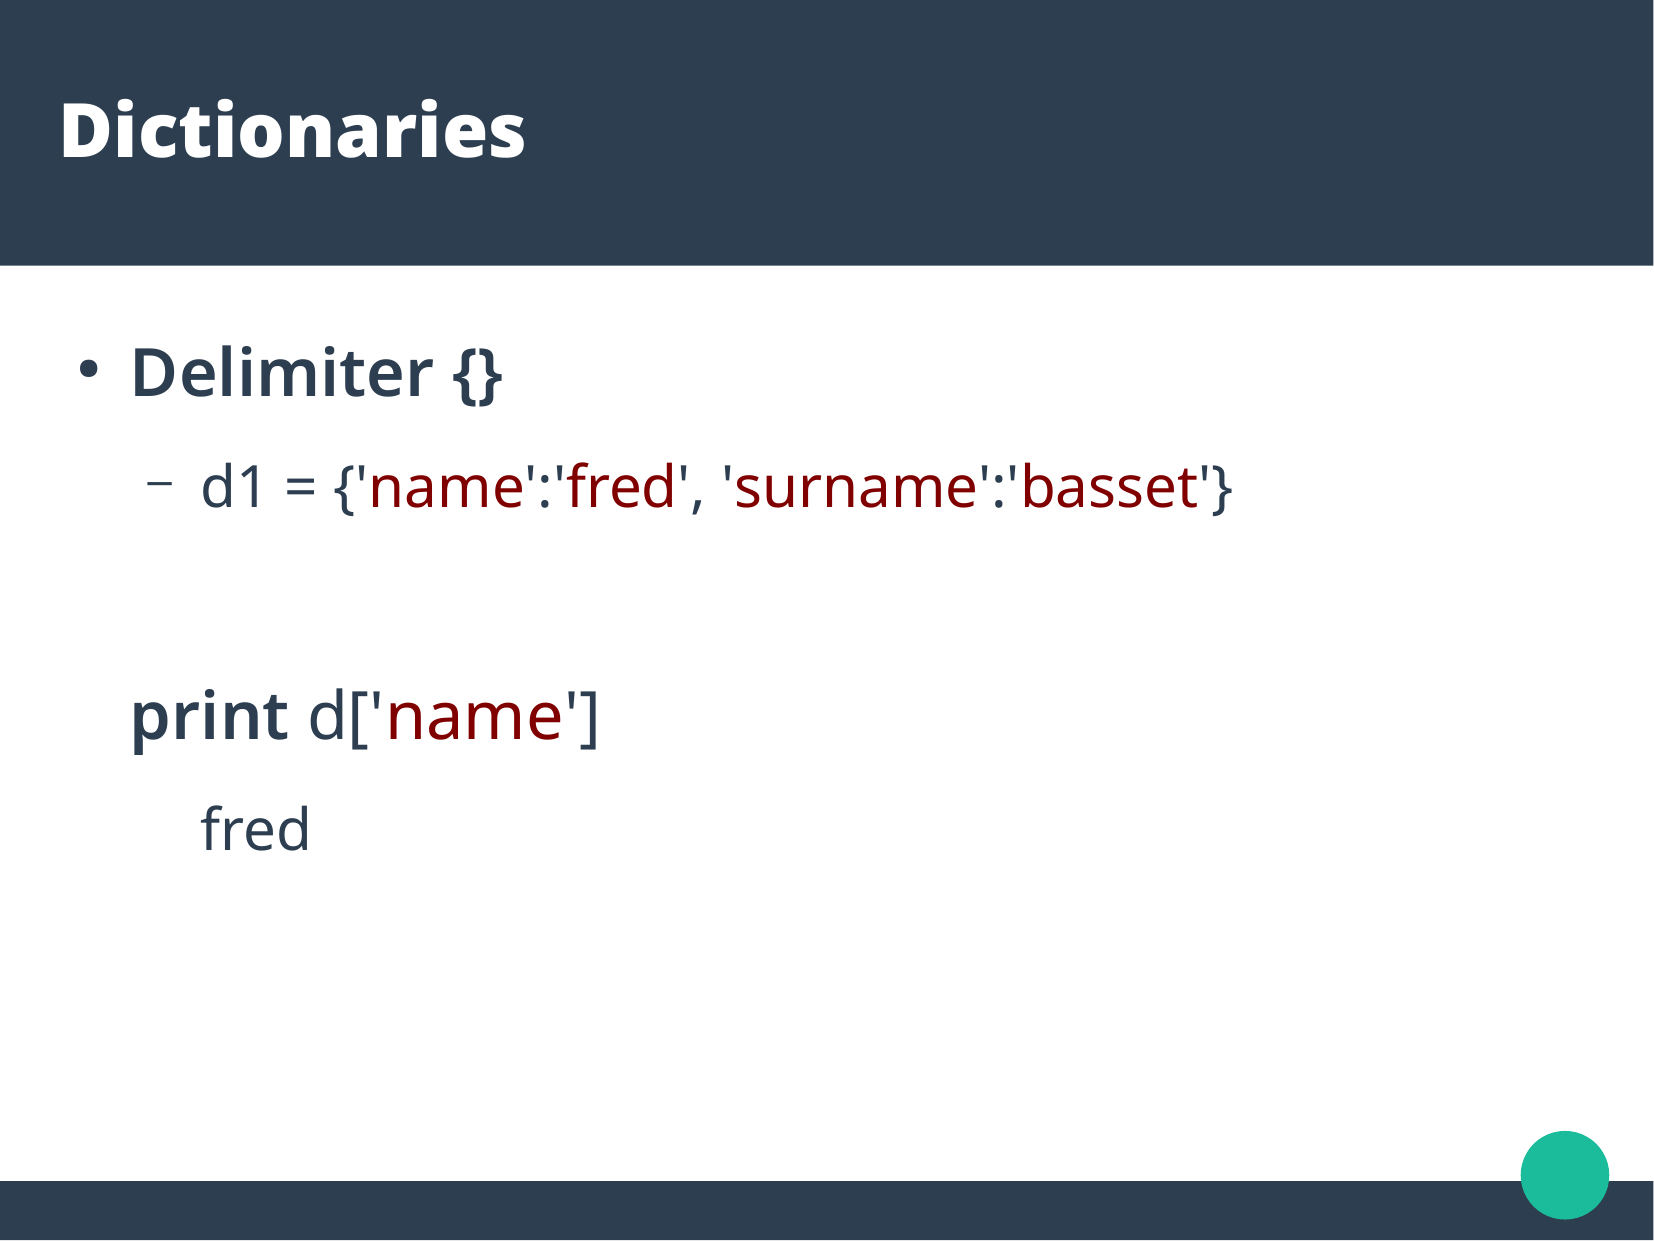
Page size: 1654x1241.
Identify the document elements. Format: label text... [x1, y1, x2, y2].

title Dictionaries [59, 49, 1595, 207]
list Delimiter {} d1 = {'name':'fred', 'surname':'basset'} print d['name'] fred [59, 324, 1595, 1152]
